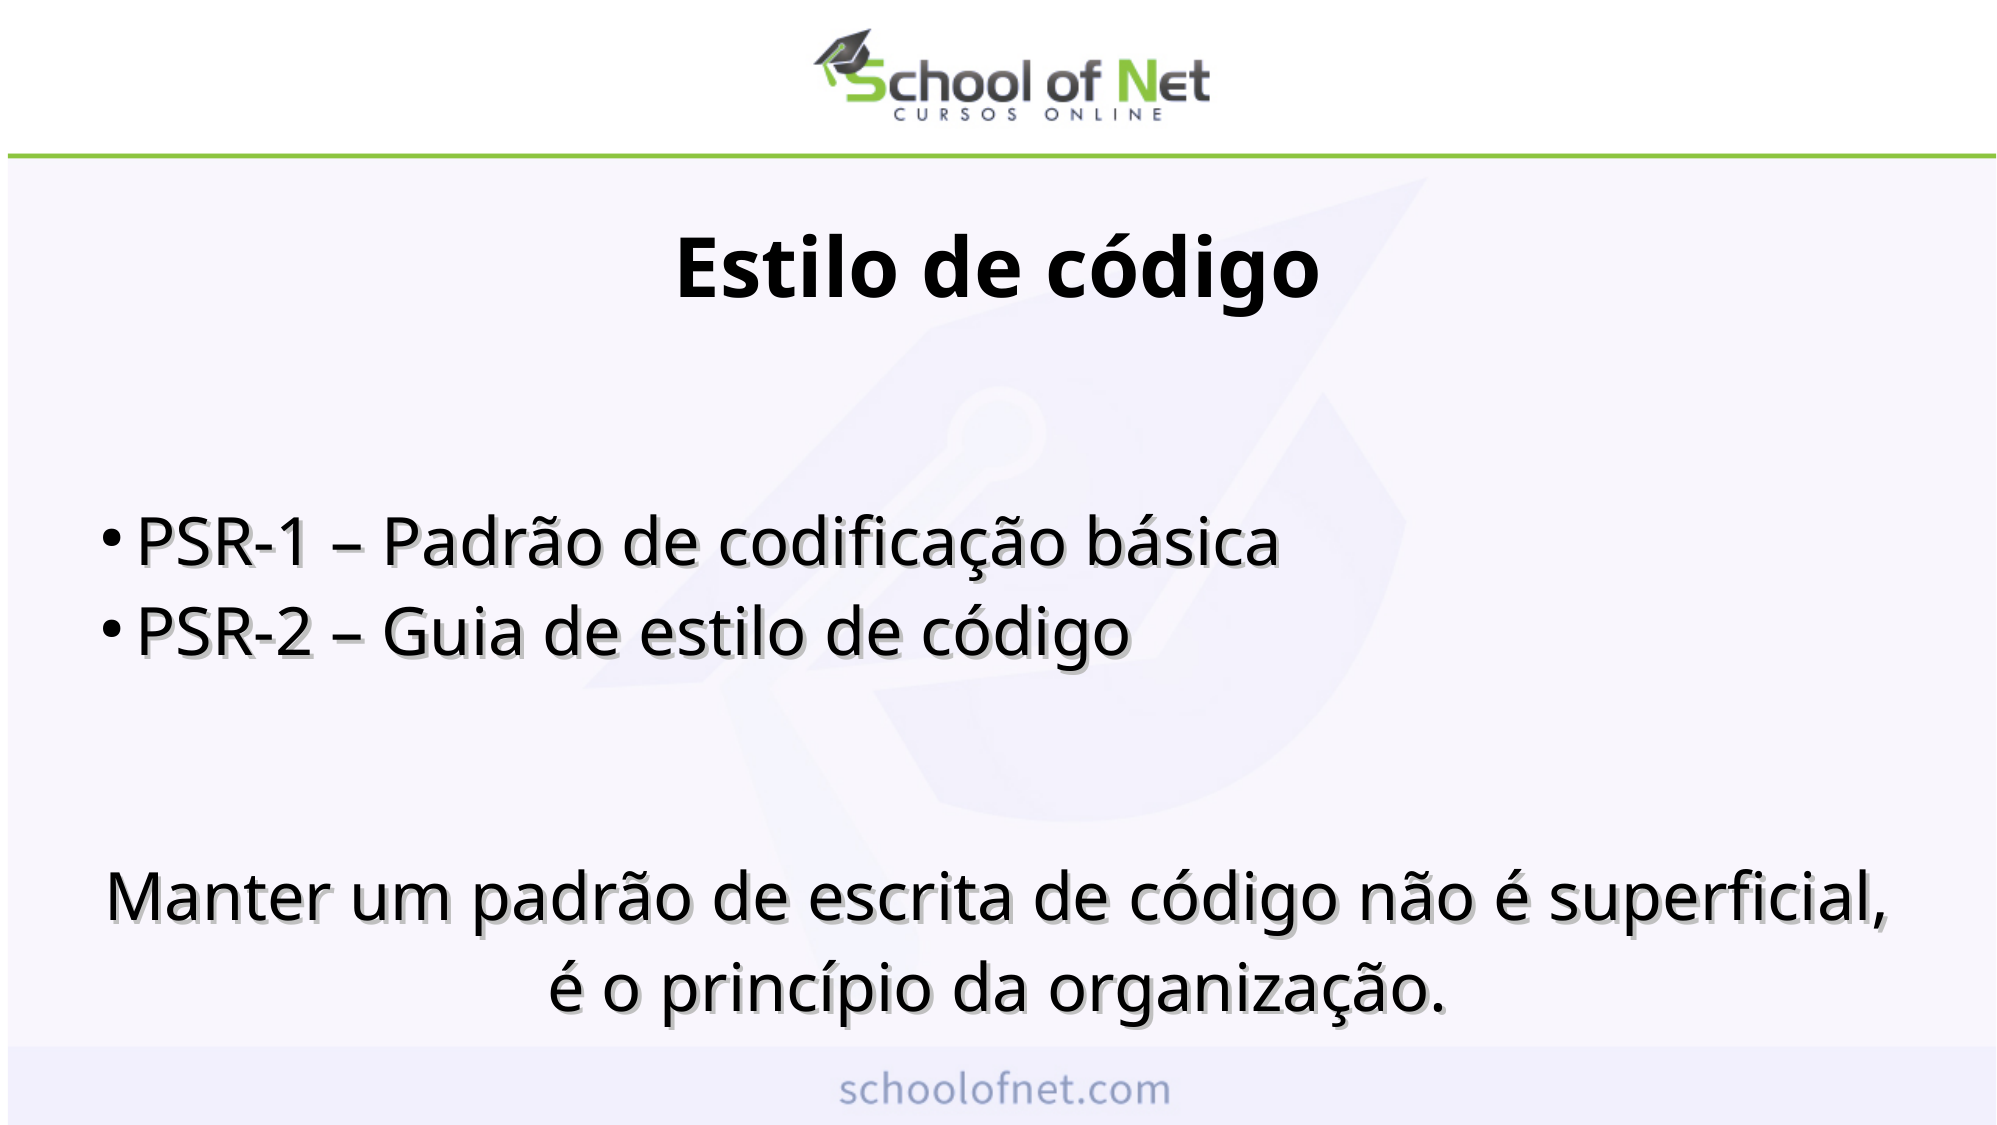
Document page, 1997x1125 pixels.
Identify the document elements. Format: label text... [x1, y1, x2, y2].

subtitle PSR-1 – Padrão de codificação básica PSR-2 – Guia de estilo de código [99, 342, 1897, 827]
title Estilo de código [99, 171, 1897, 342]
text_box Manter um padrão de escrita de código não é superficial, é o princípio da organização. [99, 838, 1897, 1042]
picture [7, 5, 1997, 1125]
